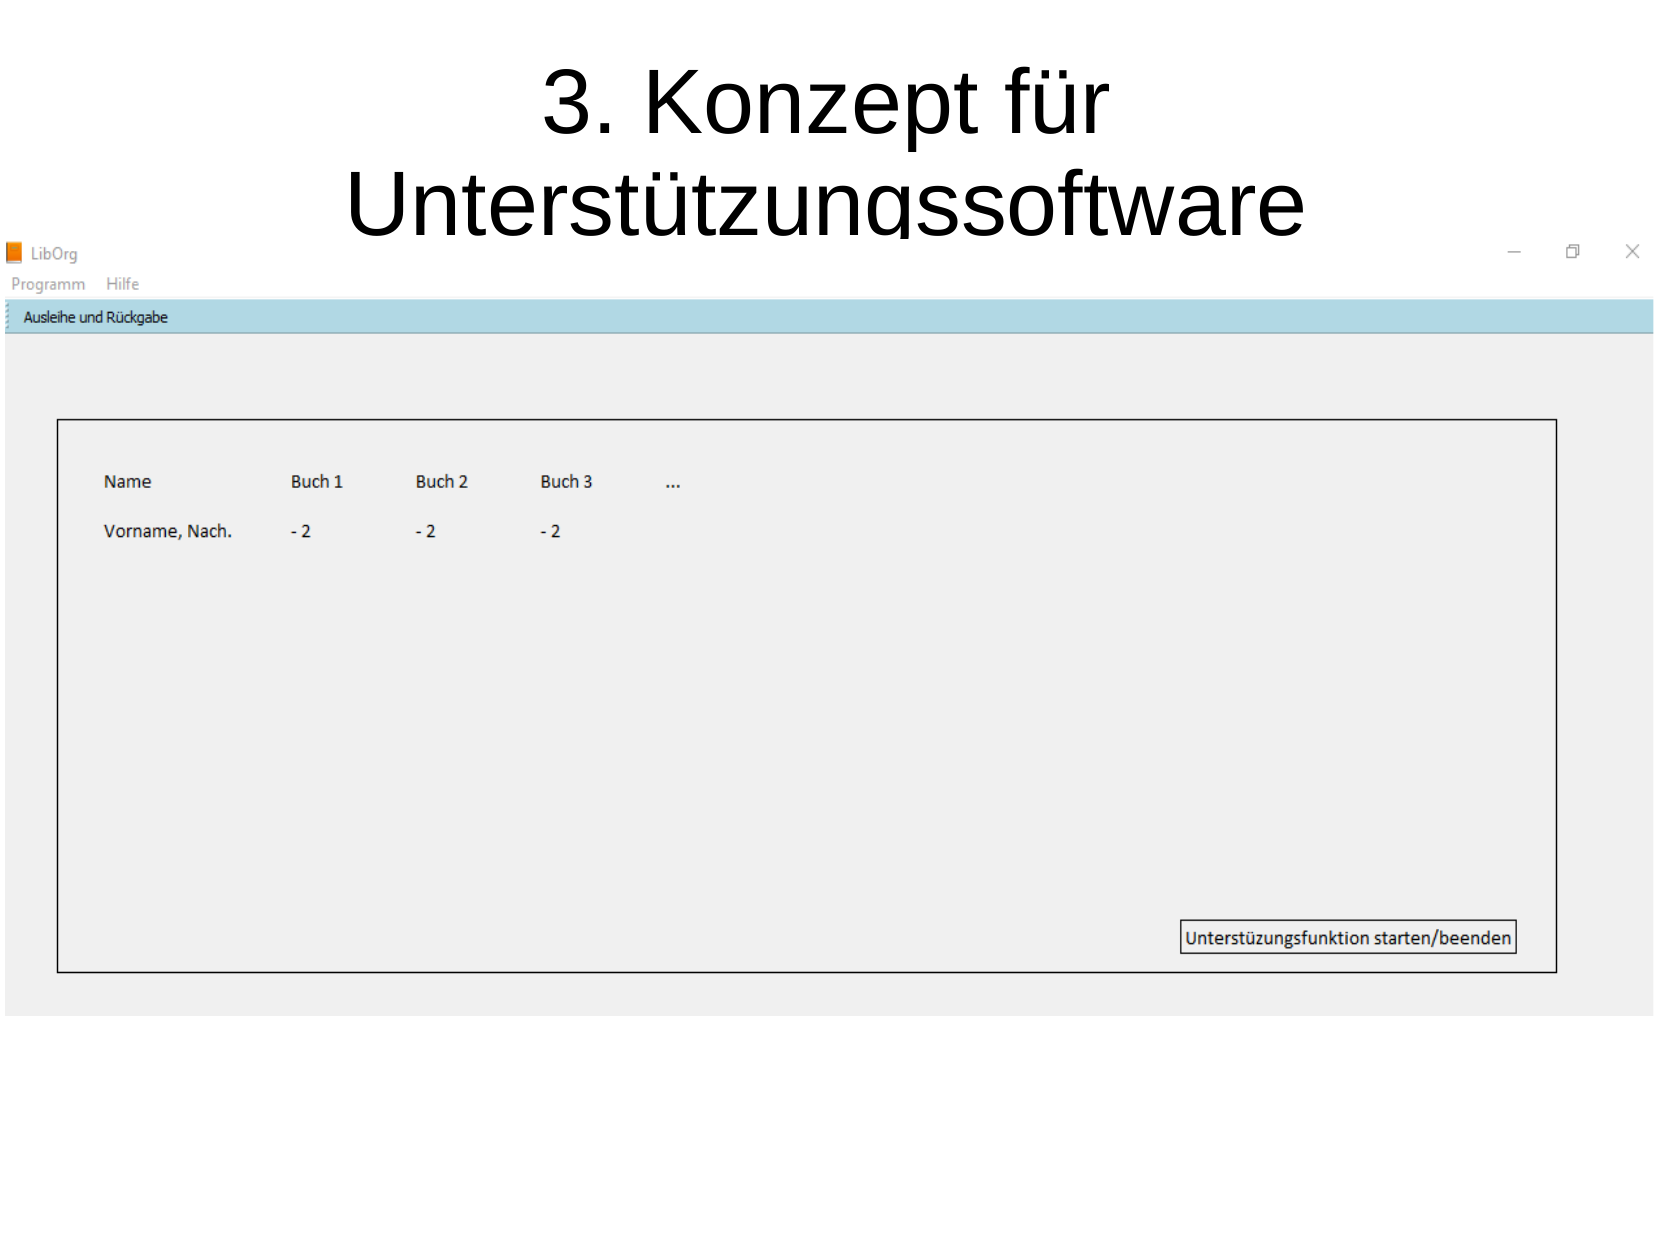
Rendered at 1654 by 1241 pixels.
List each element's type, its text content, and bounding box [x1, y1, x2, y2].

title 3. Konzept für Unterstützungssoftware [82, 49, 1571, 239]
picture [5, 239, 1654, 1016]
